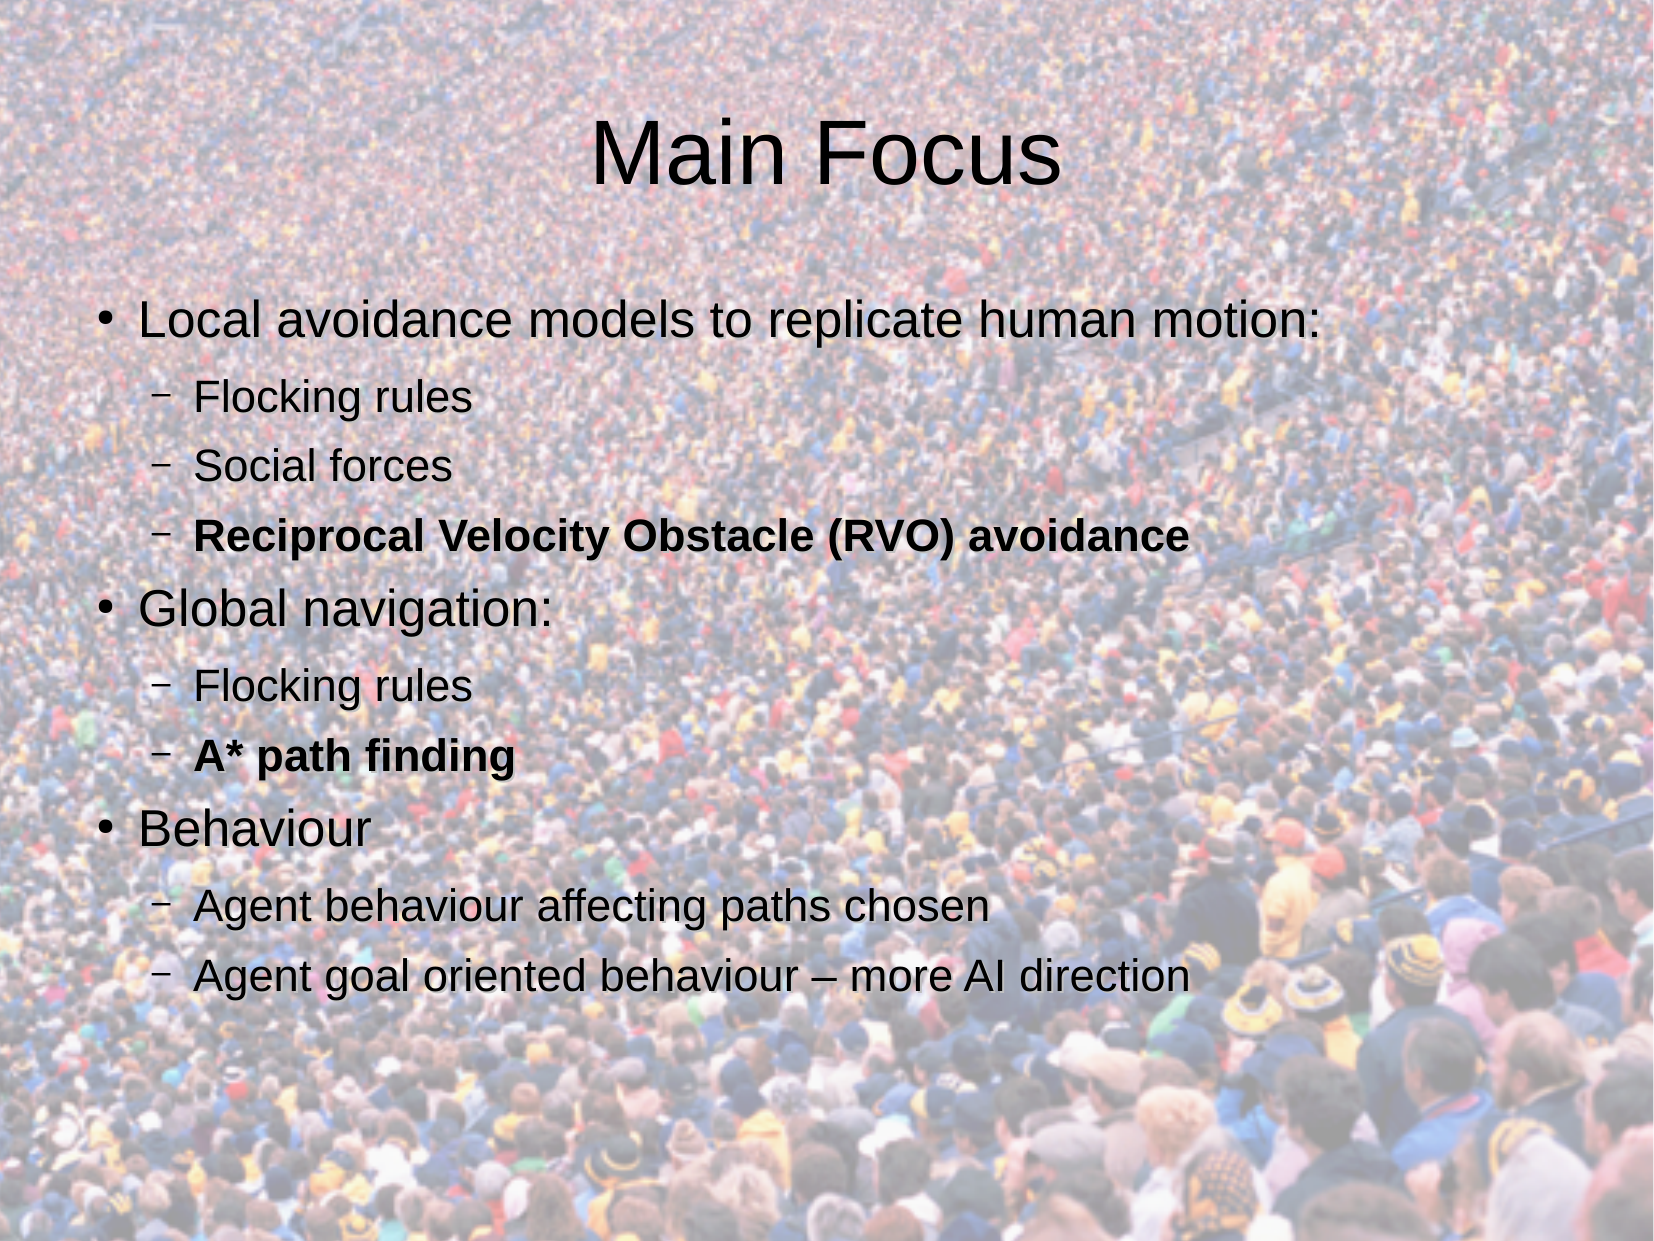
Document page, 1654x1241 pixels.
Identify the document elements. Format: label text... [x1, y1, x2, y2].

title Main Focus [82, 49, 1571, 257]
list Local avoidance models to replicate human motion: Flocking rules Social forces Reciprocal Velocity Obstacle (RVO) avoidance Global navigation: Flocking rules A* path finding Behaviour Agent behaviour affecting paths chosen Agent goal oriented behaviour – more AI direction [82, 290, 1571, 1010]
picture [0, 0, 1654, 1241]
